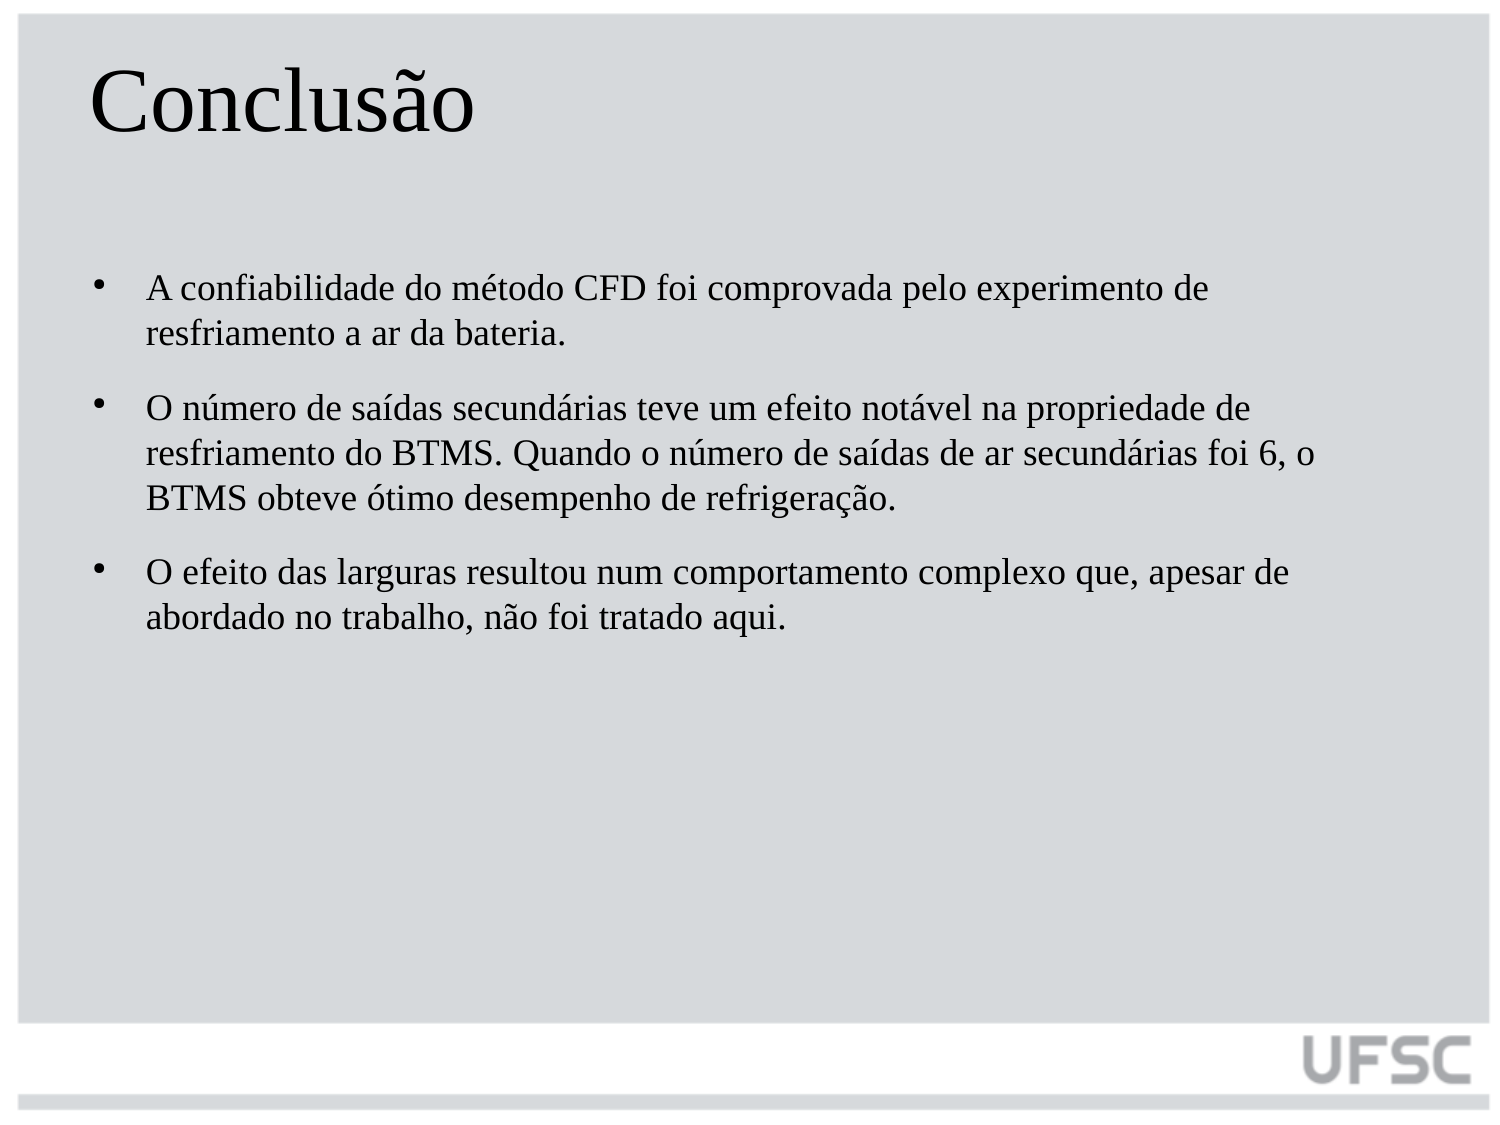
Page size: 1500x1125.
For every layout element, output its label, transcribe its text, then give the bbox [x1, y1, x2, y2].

chart [697, 535, 816, 595]
title Conclusão [75, 44, 1425, 233]
list A confiabilidade do método CFD foi comprovada pelo experimento de resfriamento a ar da bateria. O número de saídas secundárias teve um efeito notável na propriedade de resfriamento do BTMS. Quando o número de saídas de ar secundárias foi 6, o BTMS obteve ótimo desempenho de refrigeração. O efeito das larguras resultou num comportamento complexo que, apesar de abordado no trabalho, não foi tratado aqui. [75, 263, 1388, 916]
picture [0, 0, 1500, 1125]
